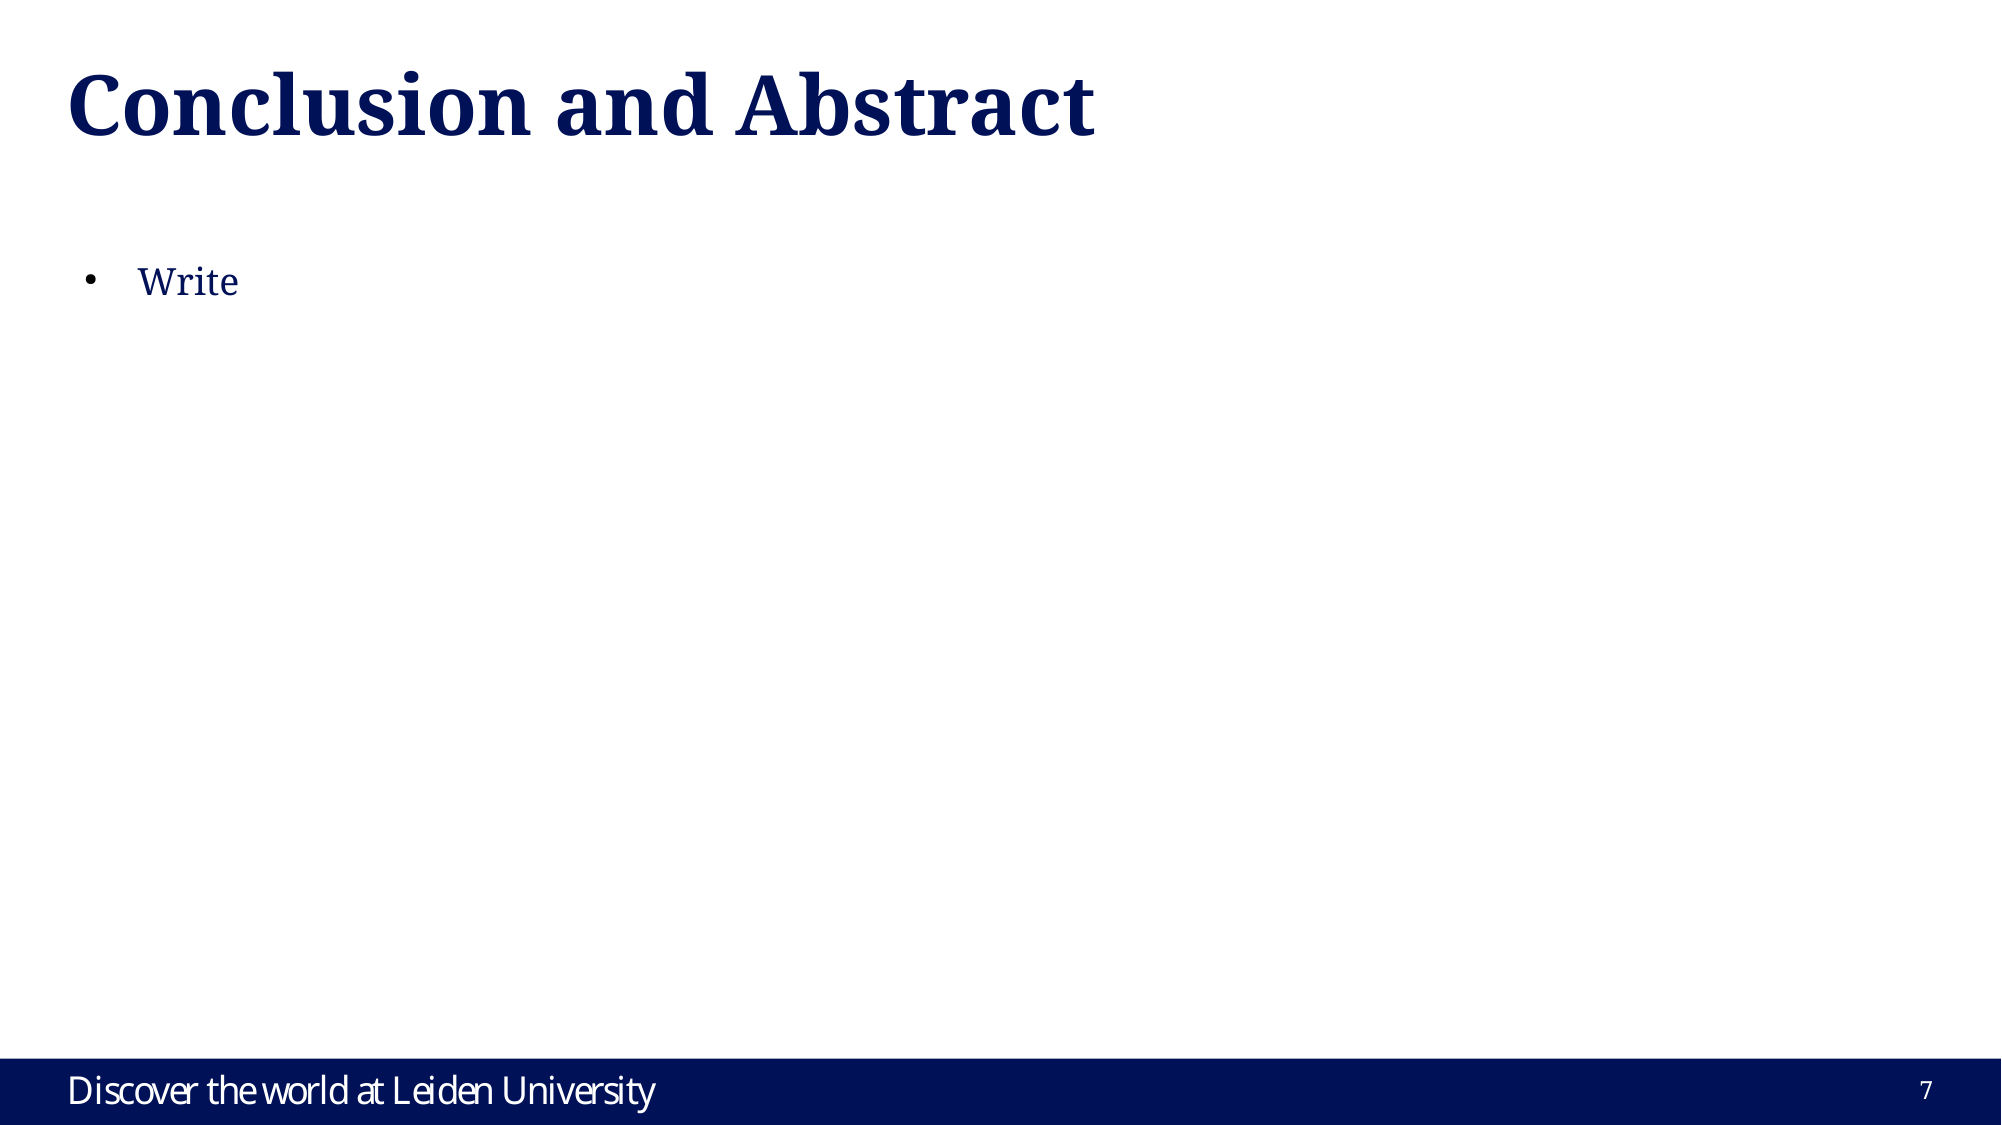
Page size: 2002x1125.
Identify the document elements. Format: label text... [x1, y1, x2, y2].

list Write [66, 205, 1935, 993]
title Conclusion and Abstract [66, 66, 1935, 138]
